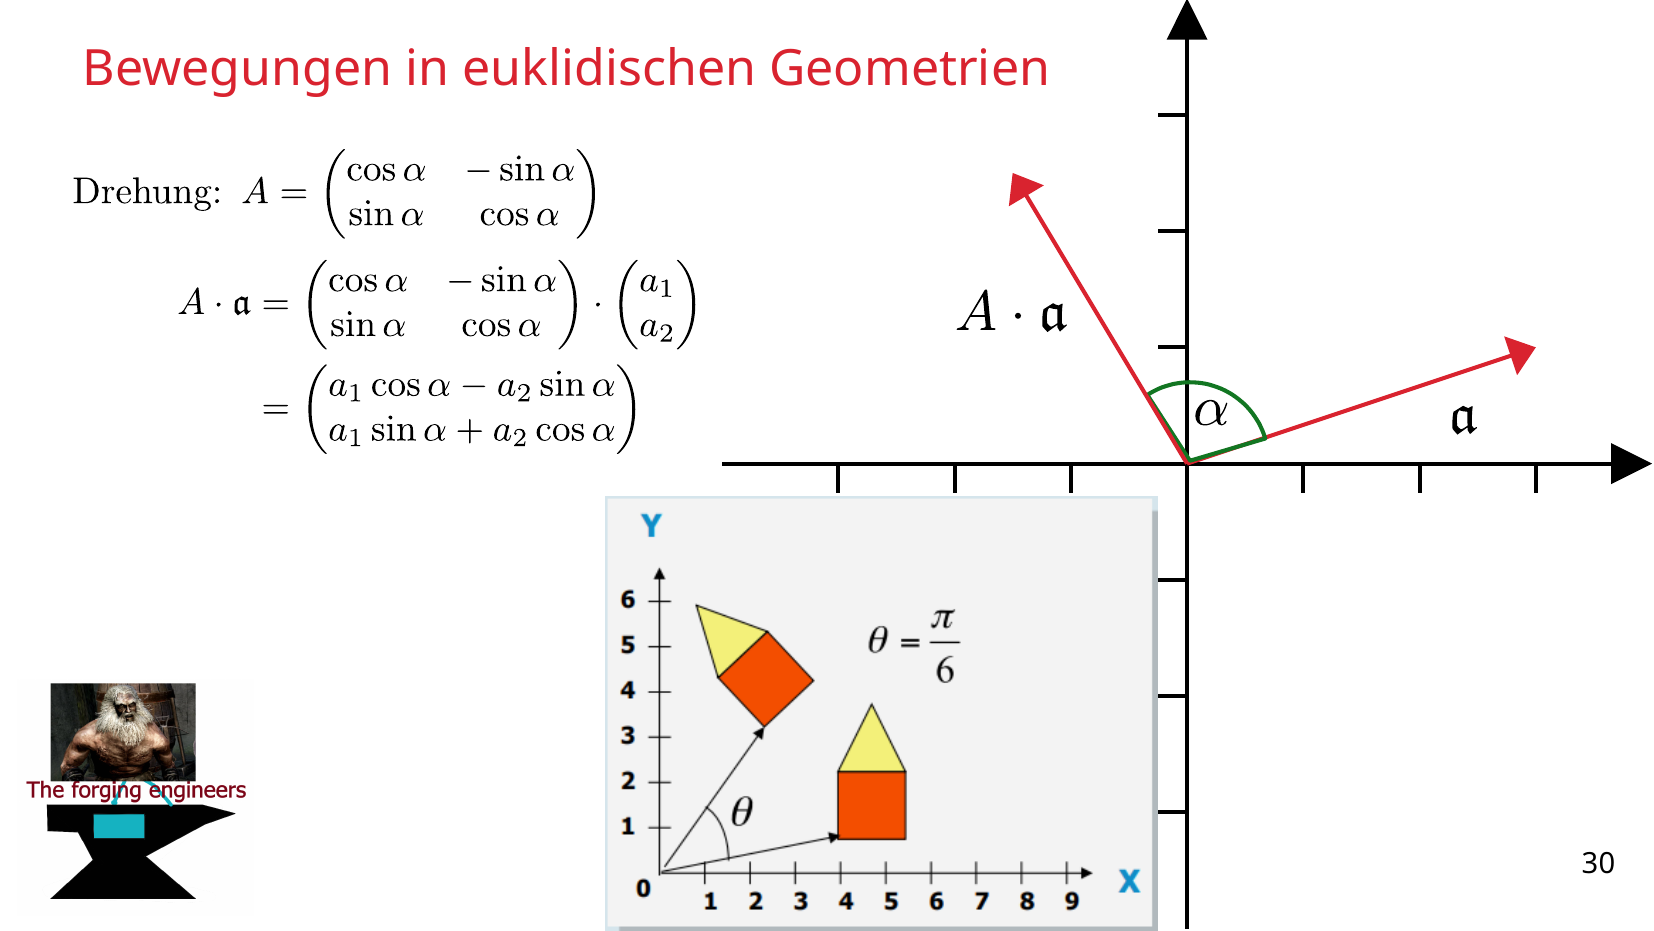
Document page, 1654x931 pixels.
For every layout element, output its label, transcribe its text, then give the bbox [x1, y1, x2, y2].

picture [177, 259, 696, 454]
picture [70, 147, 597, 241]
picture [17, 679, 254, 916]
title Bewegungen in euklidischen Geometrien [82, 37, 720, 95]
picture [605, 0, 1654, 931]
